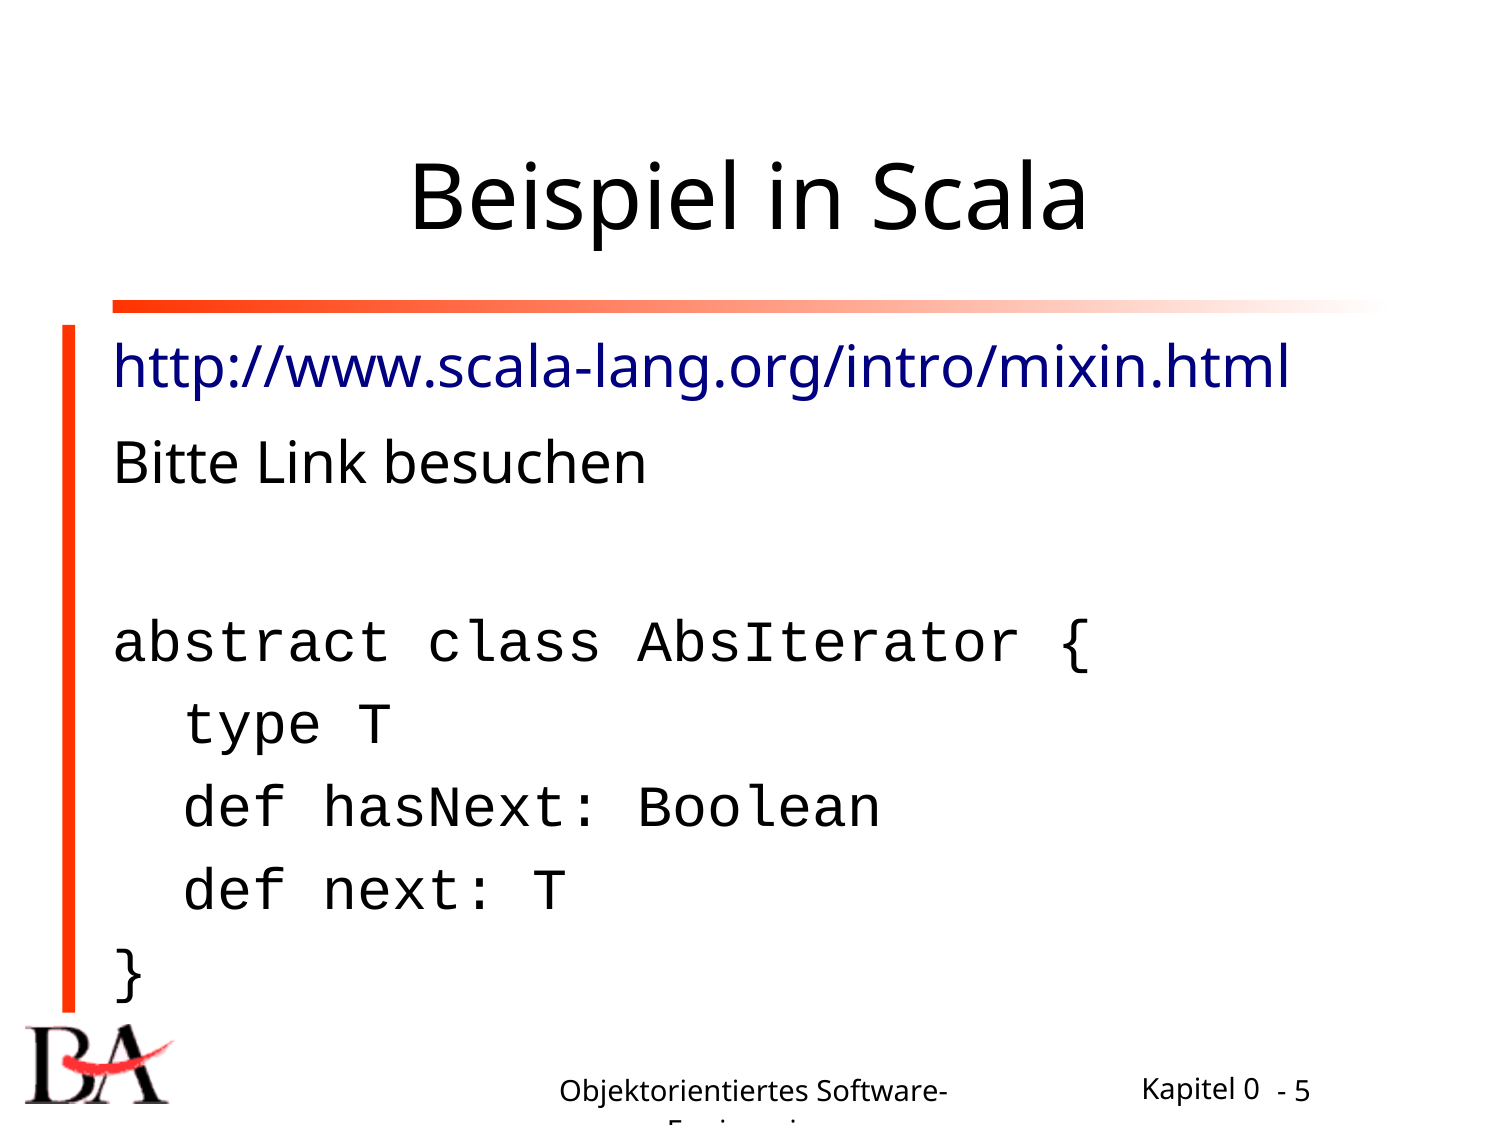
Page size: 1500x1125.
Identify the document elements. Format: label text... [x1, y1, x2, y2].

picture [24, 1024, 175, 1104]
list http://www.scala-lang.org/intro/mixin.html Bitte Link besuchen abstract class AbsIterator { type T def hasNext: Boolean def next: T } [112, 324, 1500, 1036]
title Beispiel in Scala [112, 28, 1388, 324]
